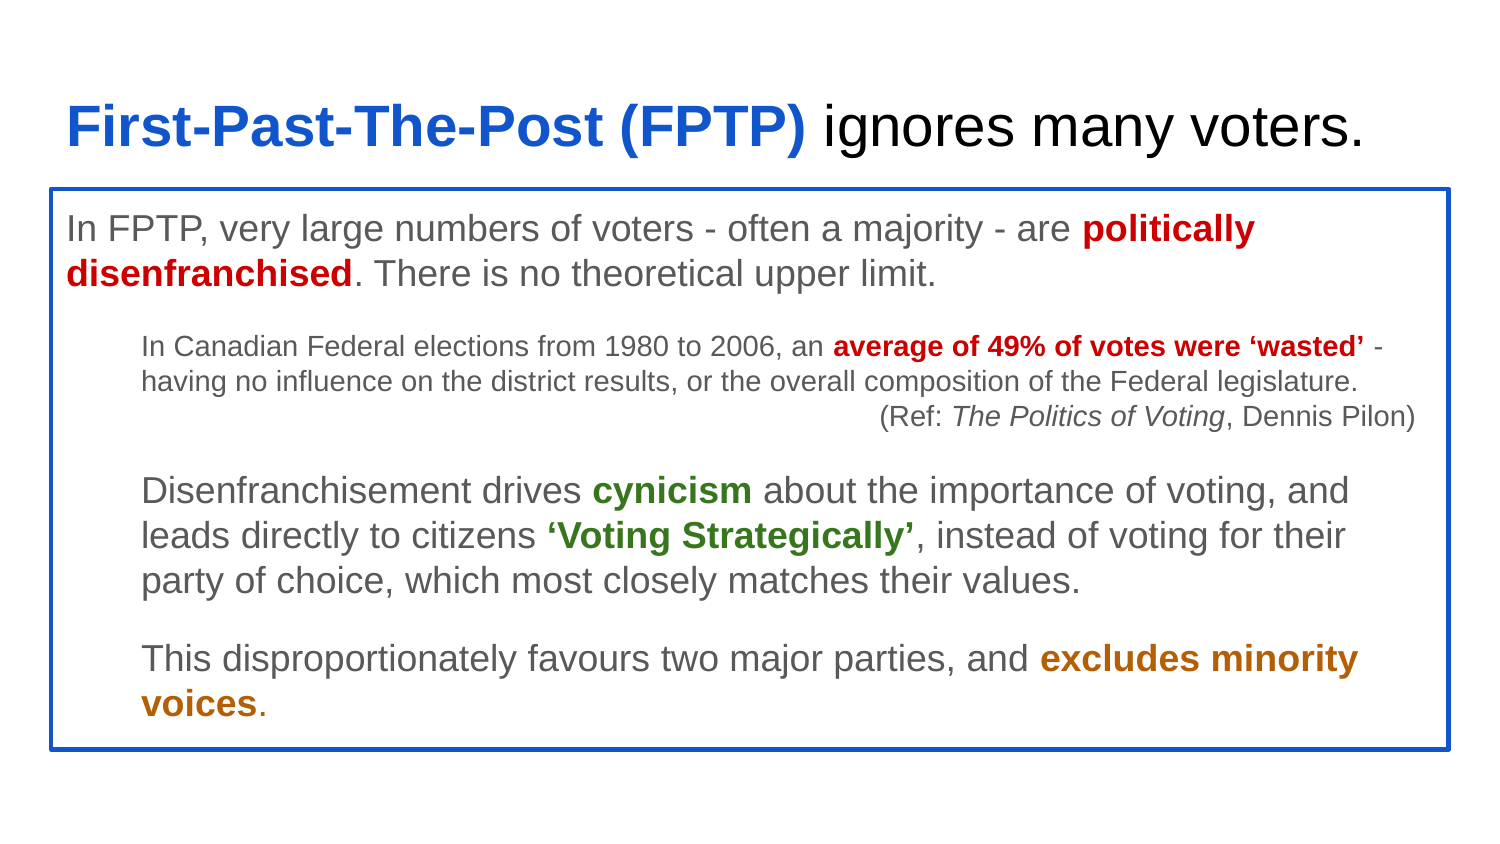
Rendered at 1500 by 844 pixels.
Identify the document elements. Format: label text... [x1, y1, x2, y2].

title First-Past-The-Post (FPTP) ignores many voters. [51, 72, 1449, 167]
list In FPTP, very large numbers of voters - often a majority - are politically disenfranchised. There is no theoretical upper limit. In Canadian Federal elections from 1980 to 2006, an average of 49% of votes were ‘wasted’ - having no influence on the district results, or the overall composition of the Federal legislature. (Ref: The Politics of Voting, Dennis Pilon) Disenfranchisement drives cynicism about the importance of voting, and leads directly to citizens ‘Voting Strategically’, instead of voting for their party of choice, which most closely matches their values. This disproportionately favours two major parties, and excludes minority voices. [51, 189, 1449, 750]
